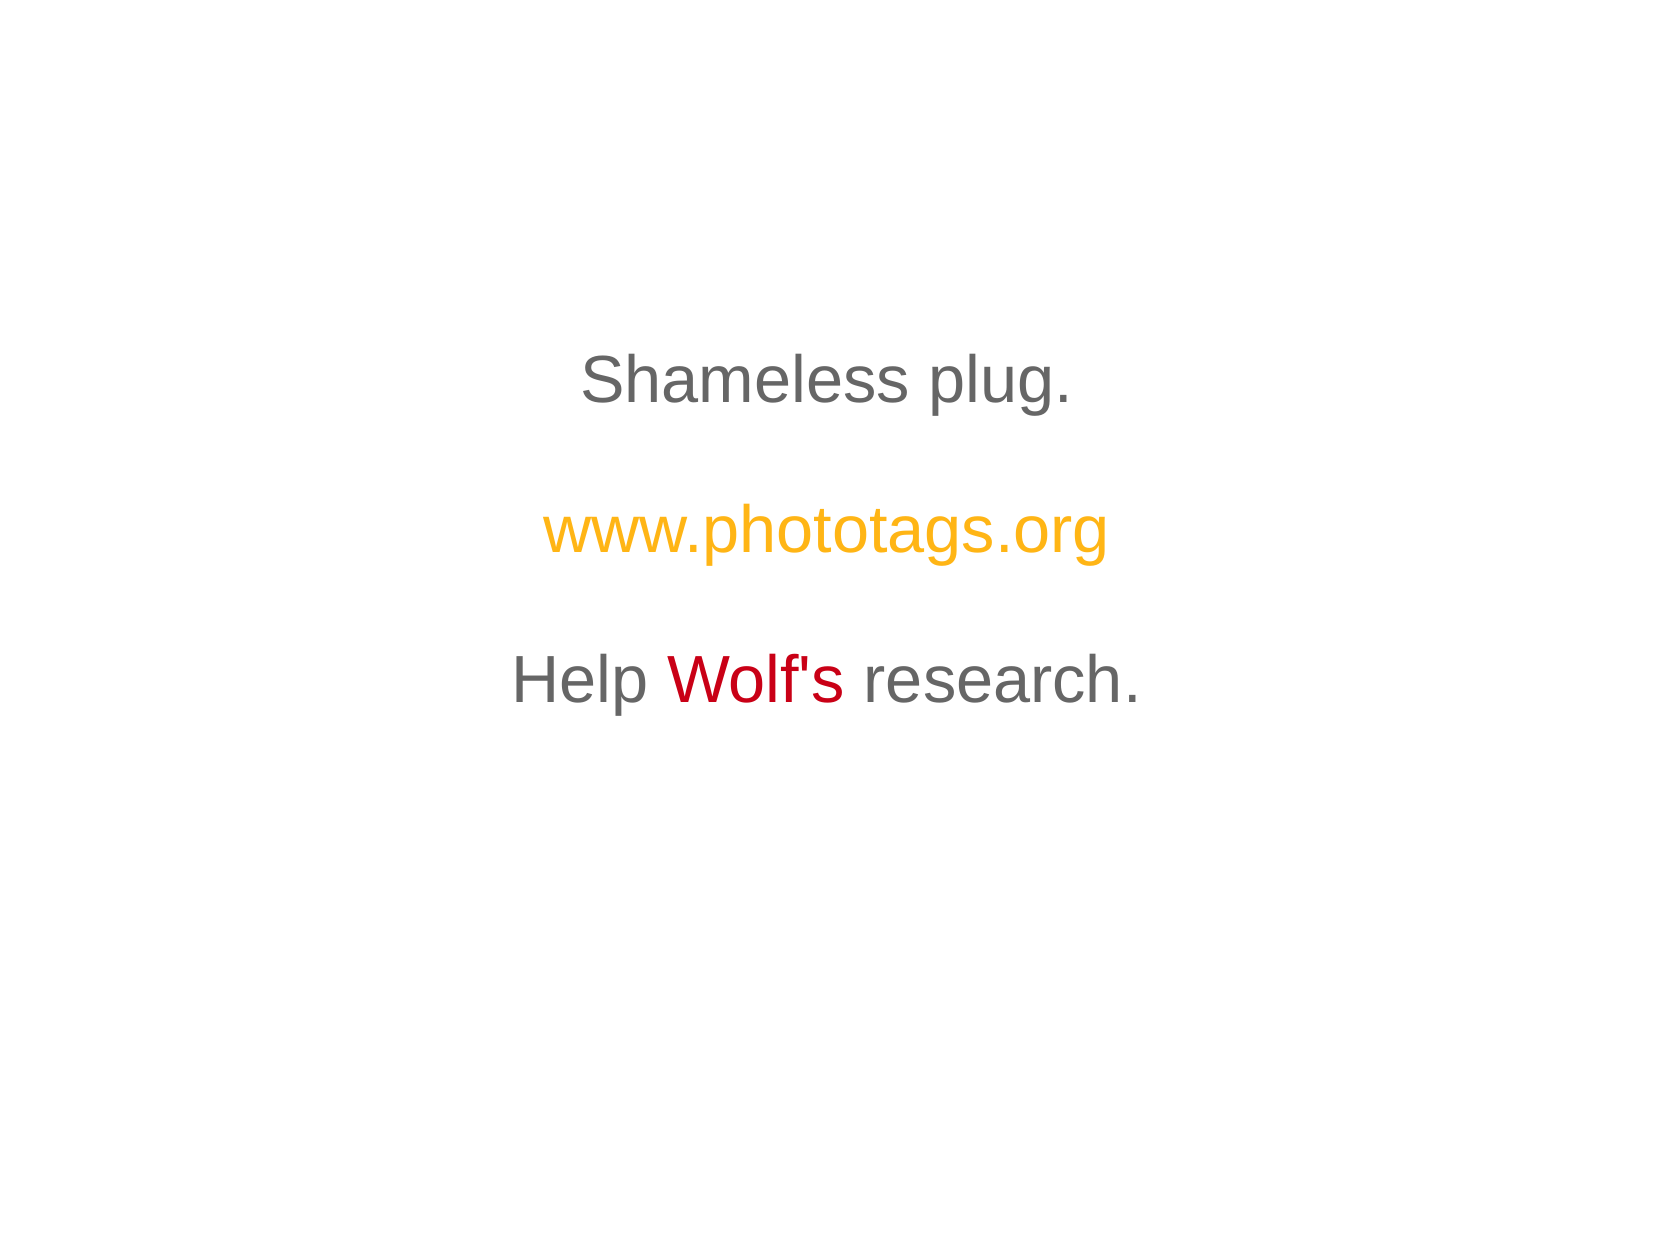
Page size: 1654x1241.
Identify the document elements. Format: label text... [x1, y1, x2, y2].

subtitle Shameless plug. www.phototags.org Help Wolf's research. [82, 56, 1571, 1102]
